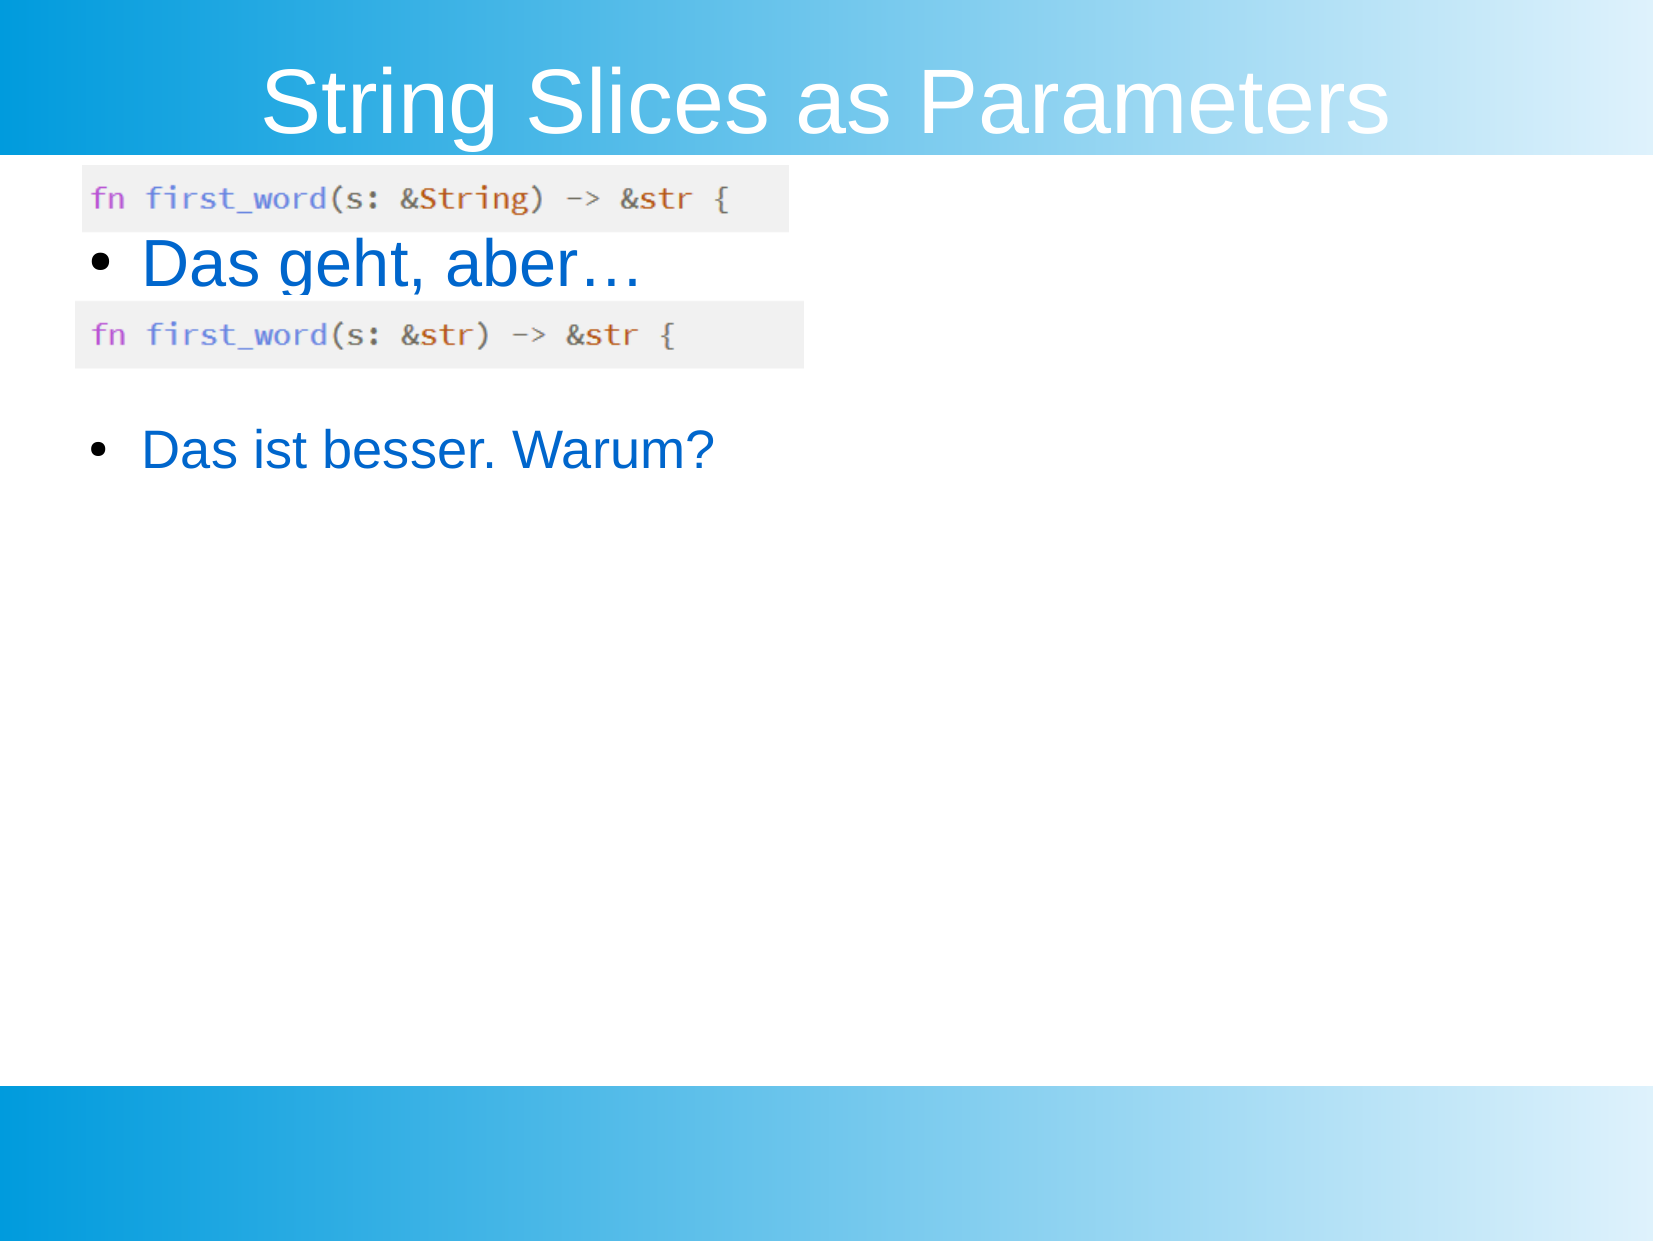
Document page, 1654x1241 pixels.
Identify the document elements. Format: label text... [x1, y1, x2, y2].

list Das geht, aber… Das ist besser. Warum? [70, 225, 1560, 945]
title String Slices as Parameters [82, 49, 1571, 155]
picture [82, 165, 789, 235]
picture [75, 295, 804, 375]
